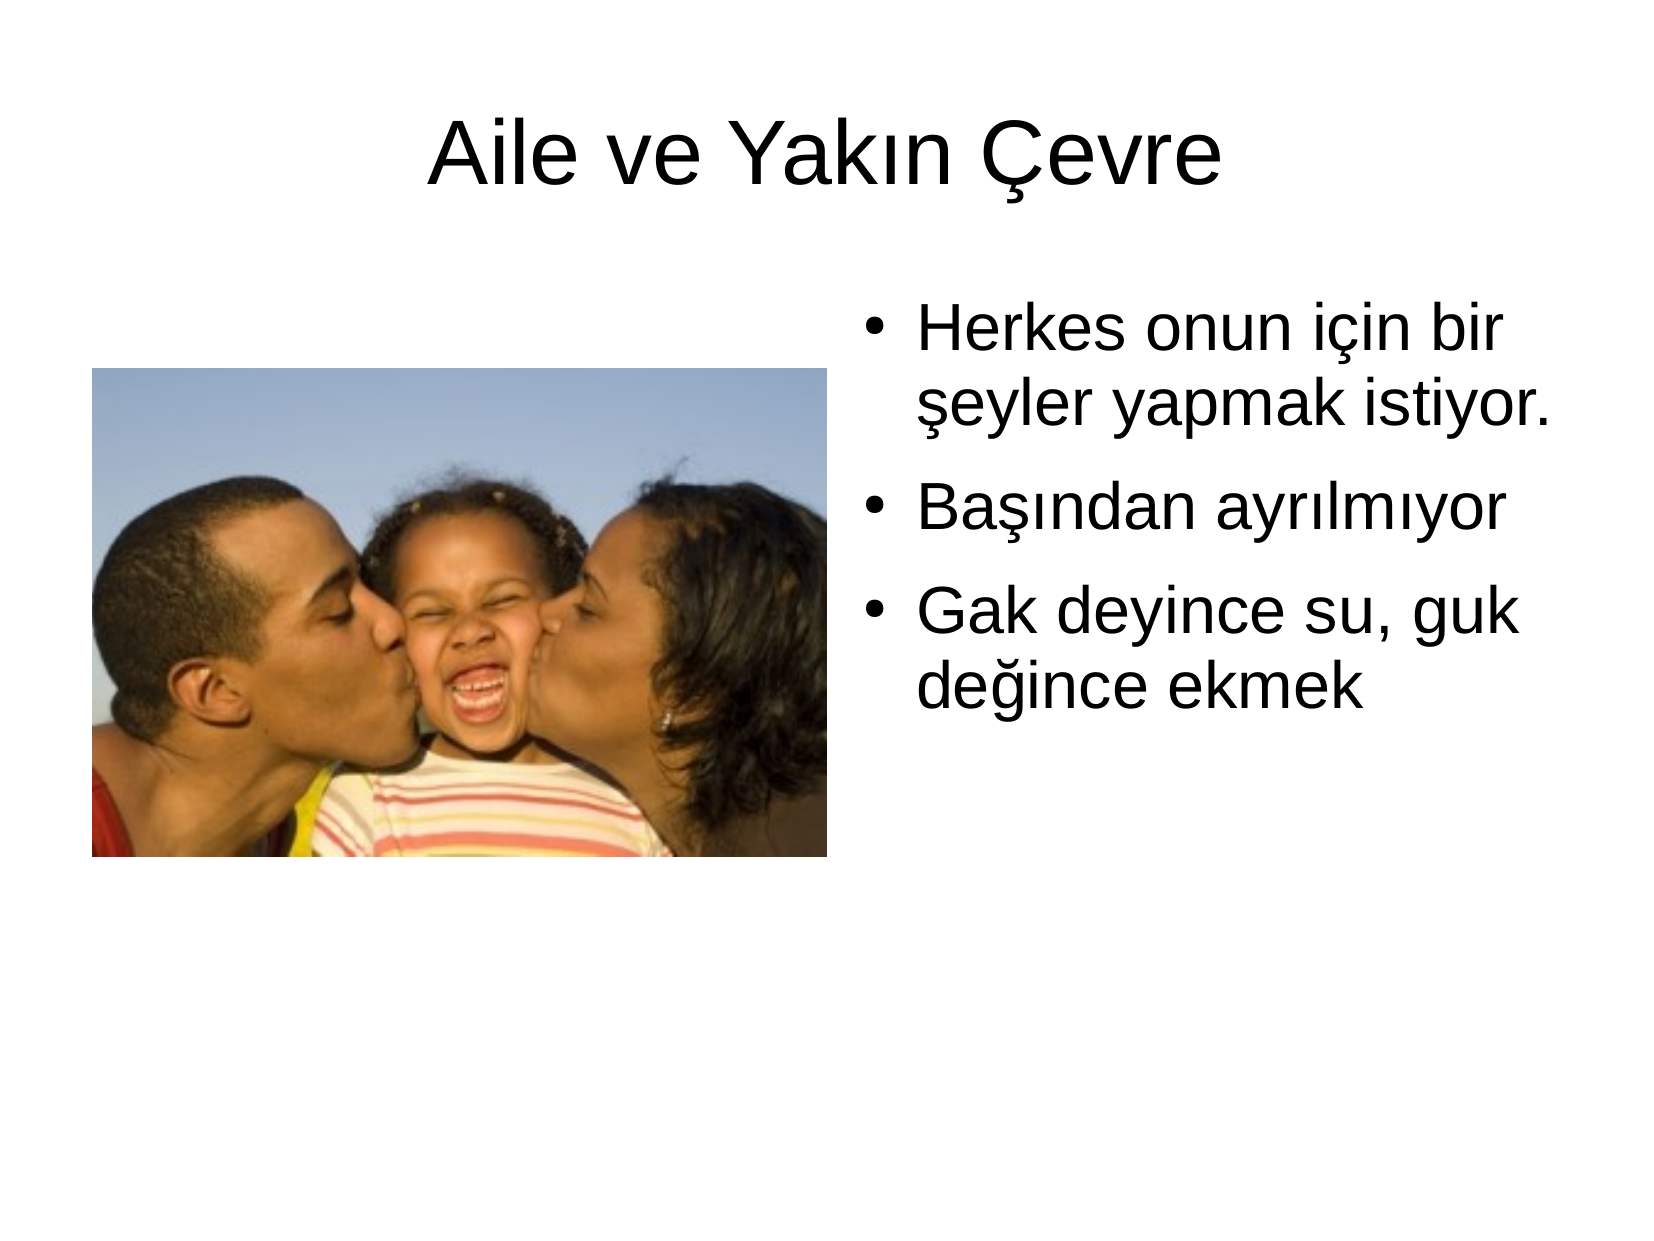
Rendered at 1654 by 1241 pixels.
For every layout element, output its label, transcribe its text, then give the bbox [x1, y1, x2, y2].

title Aile ve Yakın Çevre [82, 49, 1571, 257]
picture [92, 368, 827, 857]
list Herkes onun için bir şeyler yapmak istiyor. Başından ayrılmıyor Gak deyince su, guk değince ekmek [845, 290, 1572, 1109]
